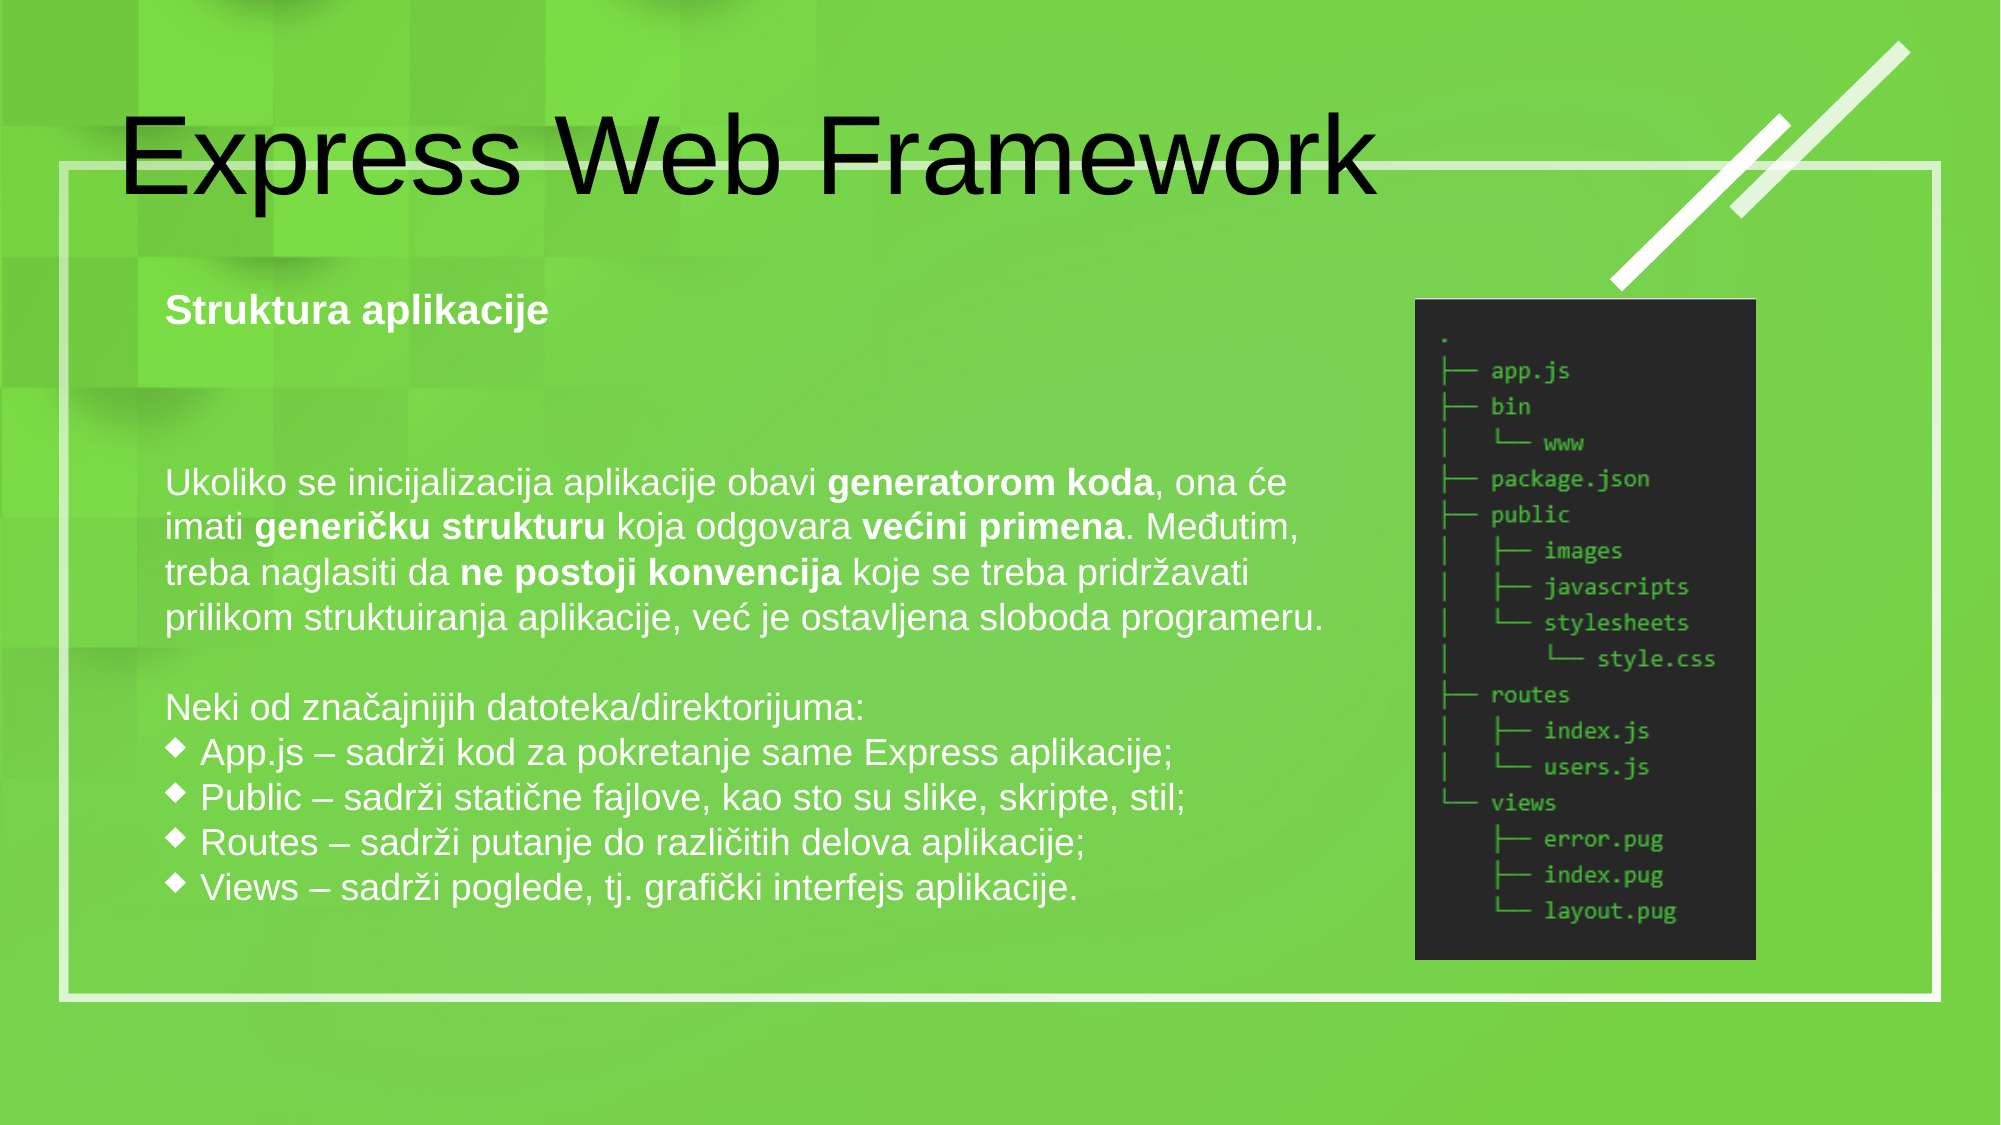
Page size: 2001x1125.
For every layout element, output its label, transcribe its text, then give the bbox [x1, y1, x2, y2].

text_box Ukoliko se inicijalizacija aplikacije obavi generatorom koda, ona će imati generičku strukturu koja odgovara većini primena. Međutim, treba naglasiti da ne postoji konvencija koje se treba pridržavati prilikom struktuiranja aplikacije, već je ostavljena sloboda programeru. Neki od značajnijih datoteka/direktorijuma: App.js – sadrži kod za pokretanje same Express aplikacije; Public – sadrži statične fajlove, kao sto su slike, skripte, stil; Routes – sadrži putanje do različitih delova aplikacije; Views – sadrži poglede, tj. grafički interfejs aplikacije. [150, 450, 1366, 915]
text_box [59, 40, 1941, 1002]
text_box Struktura aplikacije [150, 275, 1366, 340]
text_box Express Web Framework [102, 74, 1501, 225]
picture [0, 0, 2001, 1125]
